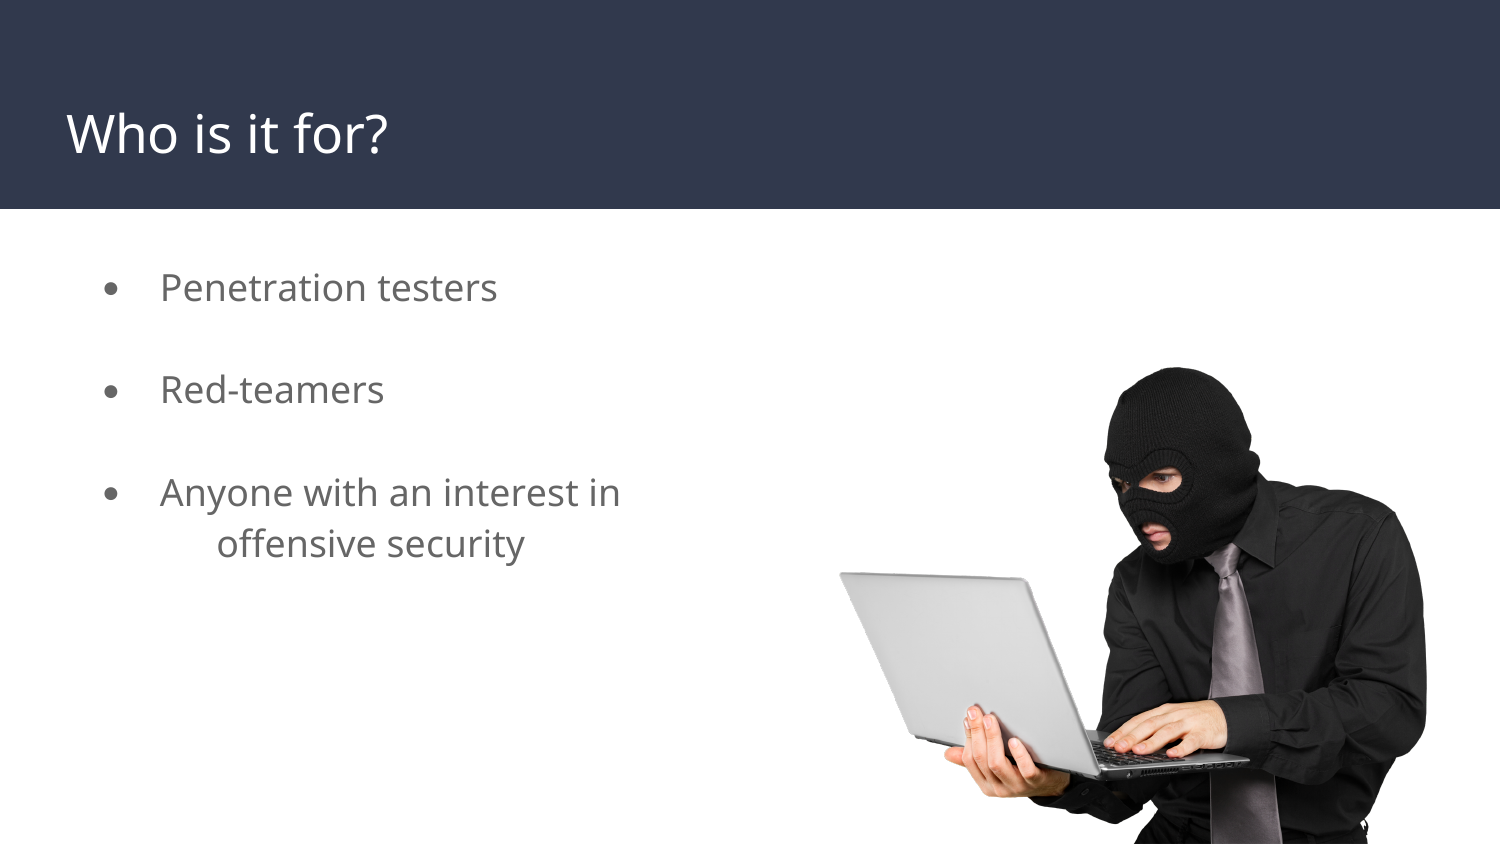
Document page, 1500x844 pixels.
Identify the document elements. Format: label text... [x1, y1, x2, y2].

title Who is it for? [51, 82, 1449, 185]
list Penetration testers Red-teamers Anyone with an interest in offensive security [51, 246, 708, 752]
picture [775, 360, 1500, 844]
